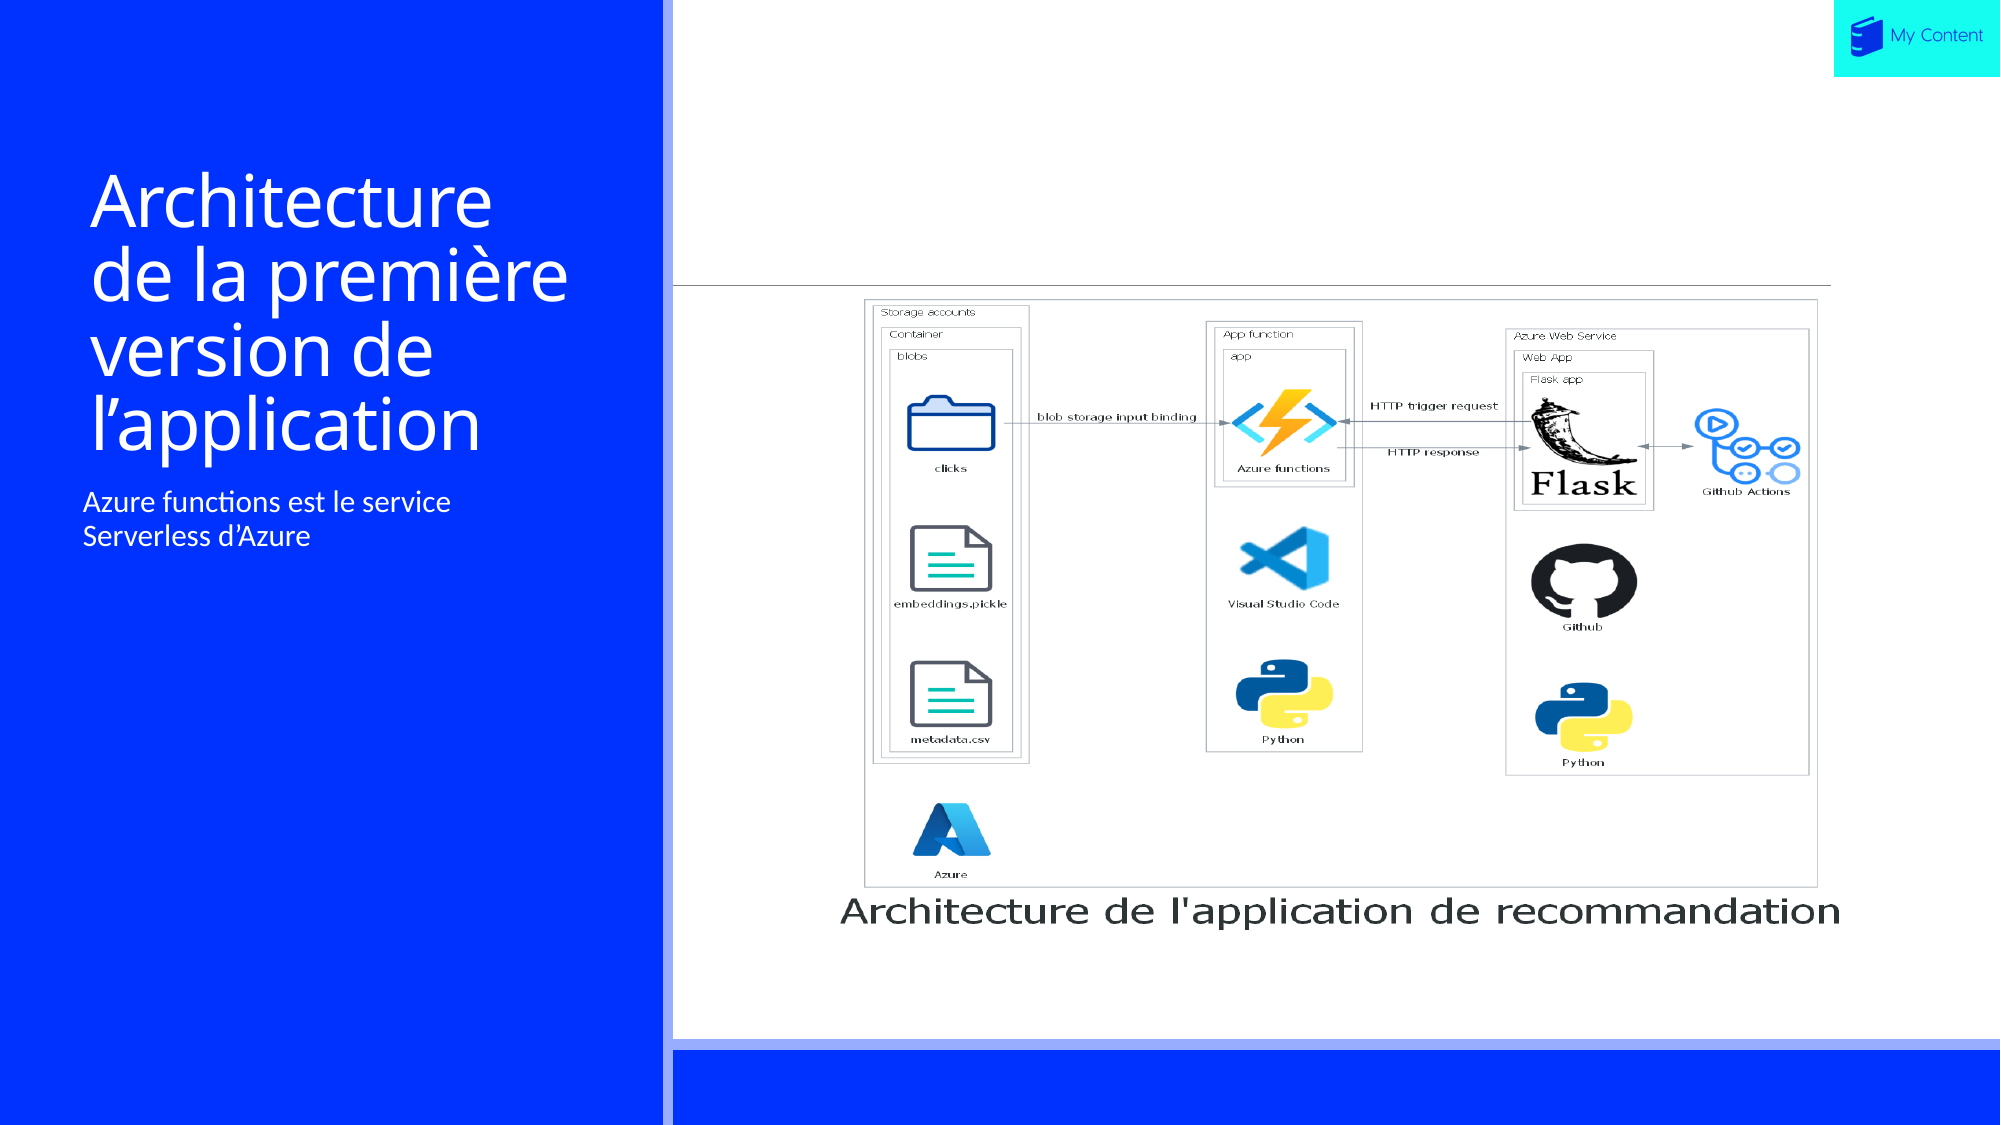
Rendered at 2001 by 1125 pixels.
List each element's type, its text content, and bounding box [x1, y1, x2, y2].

picture [680, 185, 2000, 1045]
title Architecture de la première version de l’application [75, 97, 601, 473]
picture [1834, 0, 2000, 77]
list Azure functions est le service Serverless d’Azure [67, 478, 601, 1035]
